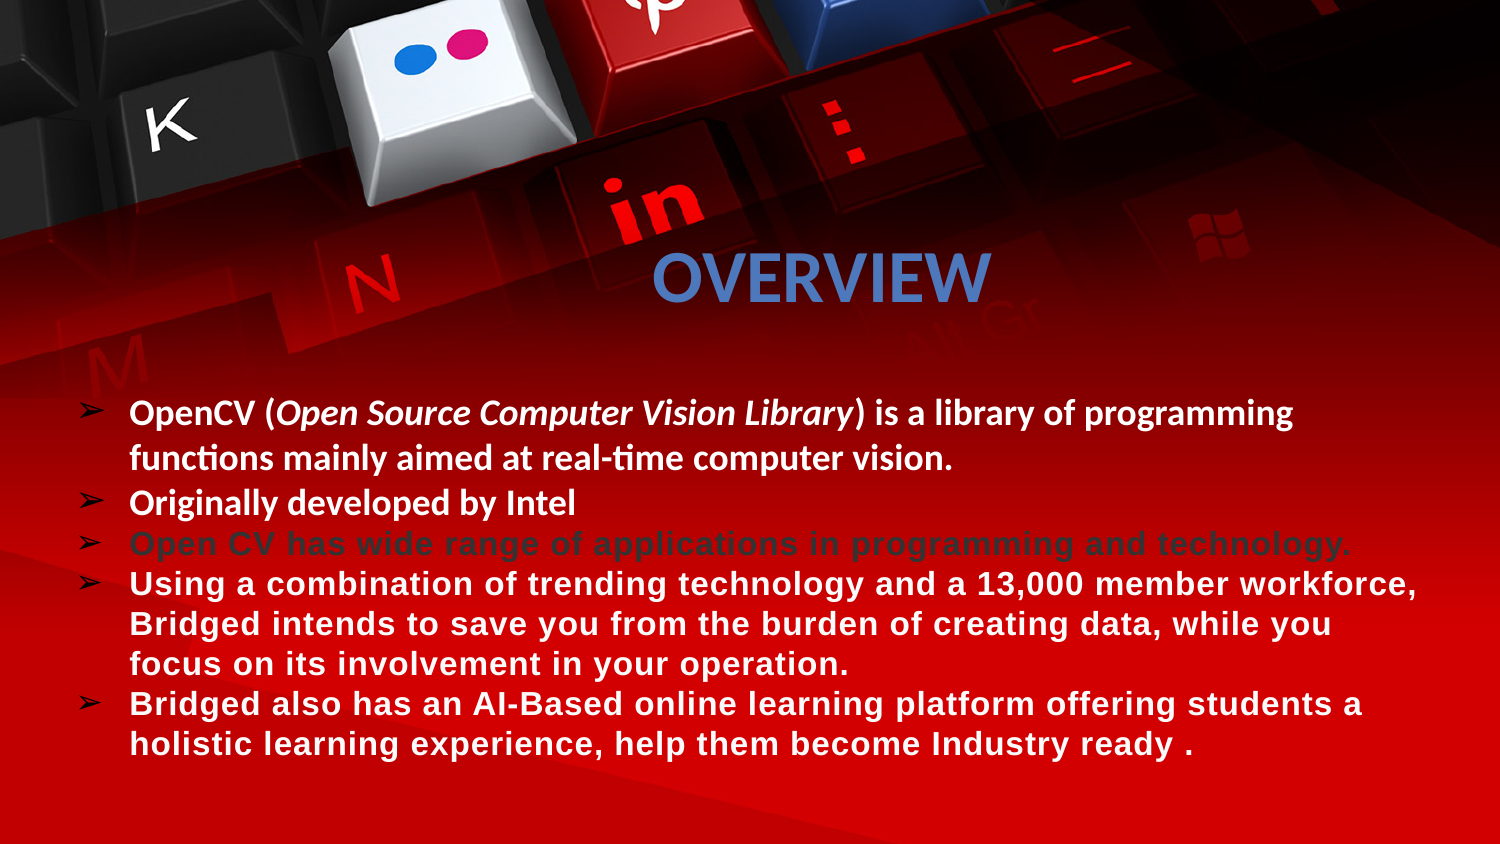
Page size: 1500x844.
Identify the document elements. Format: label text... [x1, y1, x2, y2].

text_box Overview [145, 188, 1500, 356]
picture [0, 0, 1500, 844]
text_box OpenCV (Open Source Computer Vision Library) is a library of programming functions mainly aimed at real-time computer vision. Originally developed by Intel Open CV has wide range of applications in programming and technology. Using a combination of trending technology and a 13,000 member workforce, Bridged intends to save you from the burden of creating data, while you focus on its involvement in your operation. Bridged also has an AI-Based online learning platform offering students a holistic learning experience, help them become Industry ready . [39, 372, 1438, 844]
